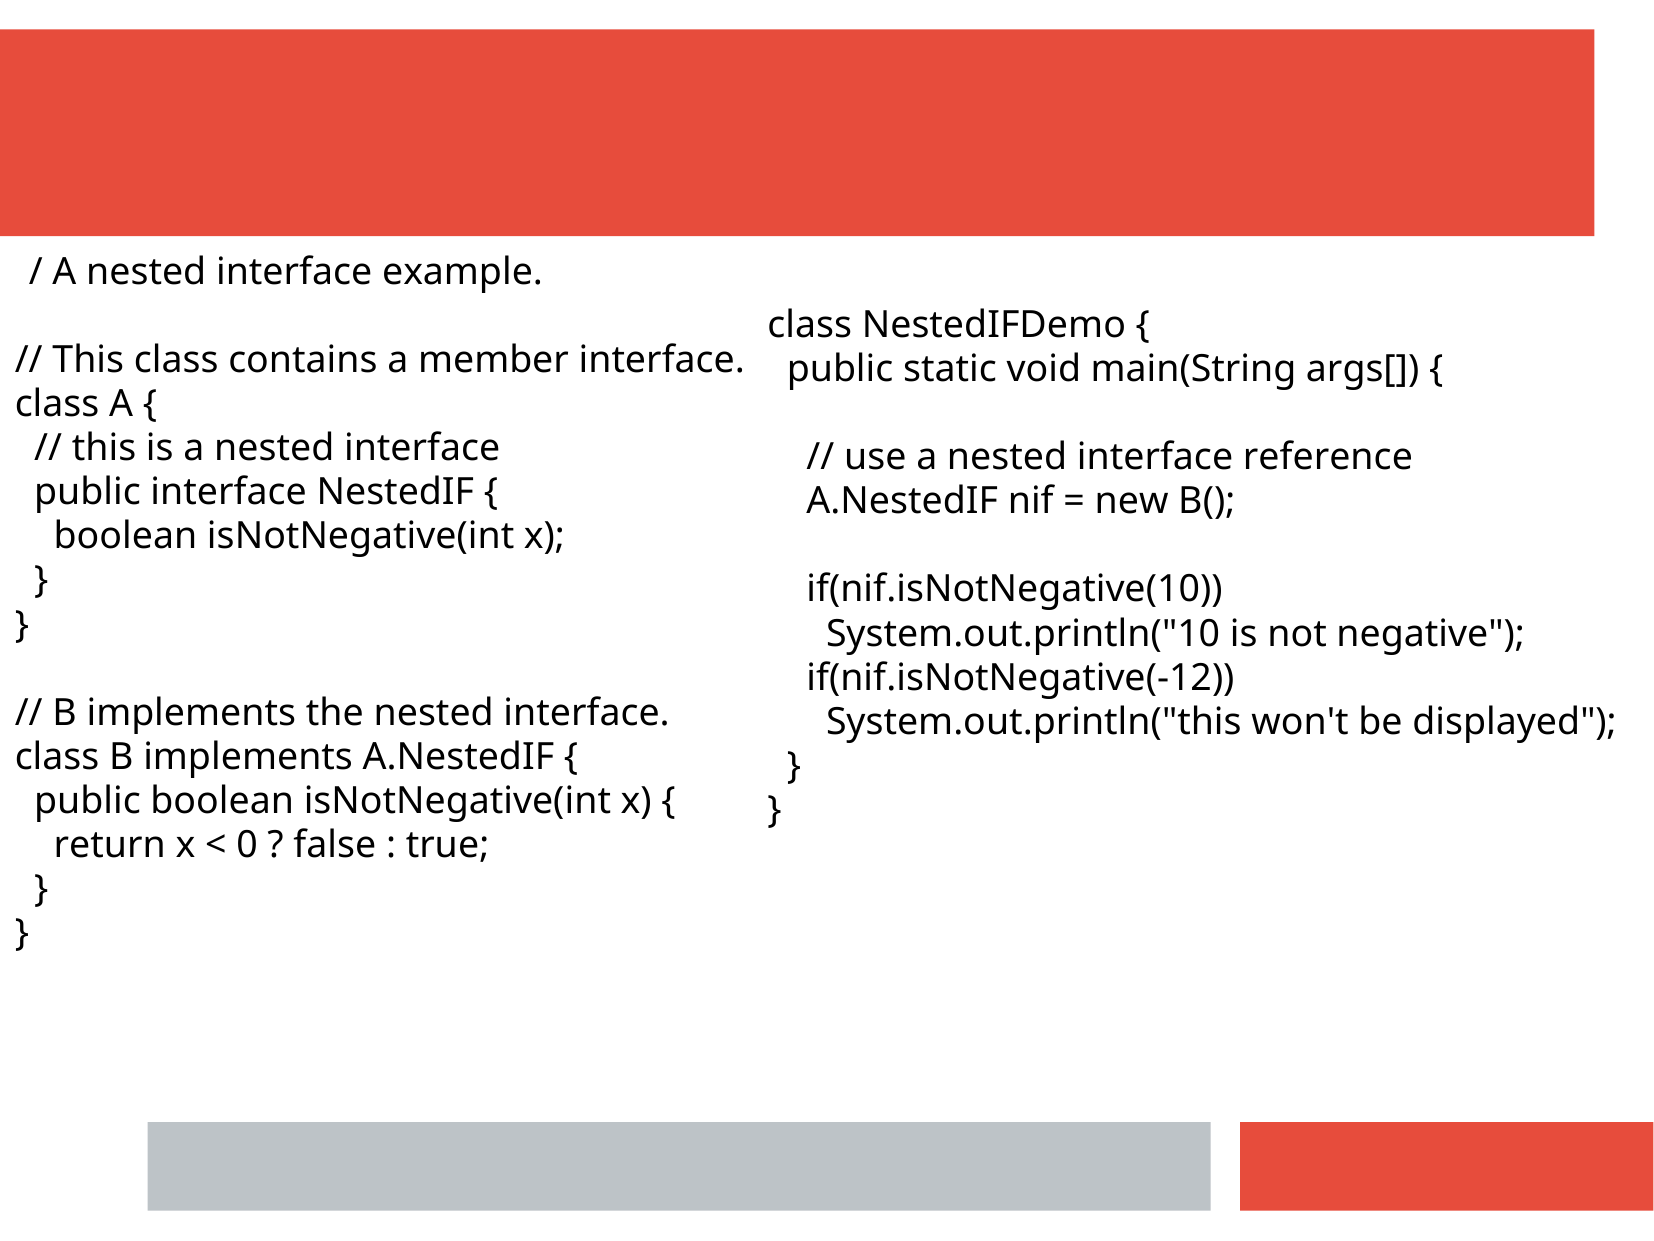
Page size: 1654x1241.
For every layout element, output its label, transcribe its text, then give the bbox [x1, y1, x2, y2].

text_box // A nested interface example. // This class contains a member interface. class A { // this is a nested interface public interface NestedIF { boolean isNotNegative(int x); } } // B implements the nested interface. class B implements A.NestedIF { public boolean isNotNegative(int x) { return x < 0 ? false : true; } } [0, 242, 804, 1111]
text_box class NestedIFDemo { public static void main(String args[]) { // use a nested interface reference A.NestedIF nif = new B(); if(nif.isNotNegative(10)) System.out.println("10 is not negative"); if(nif.isNotNegative(-12)) System.out.println("this won't be displayed"); } } [752, 250, 1654, 839]
